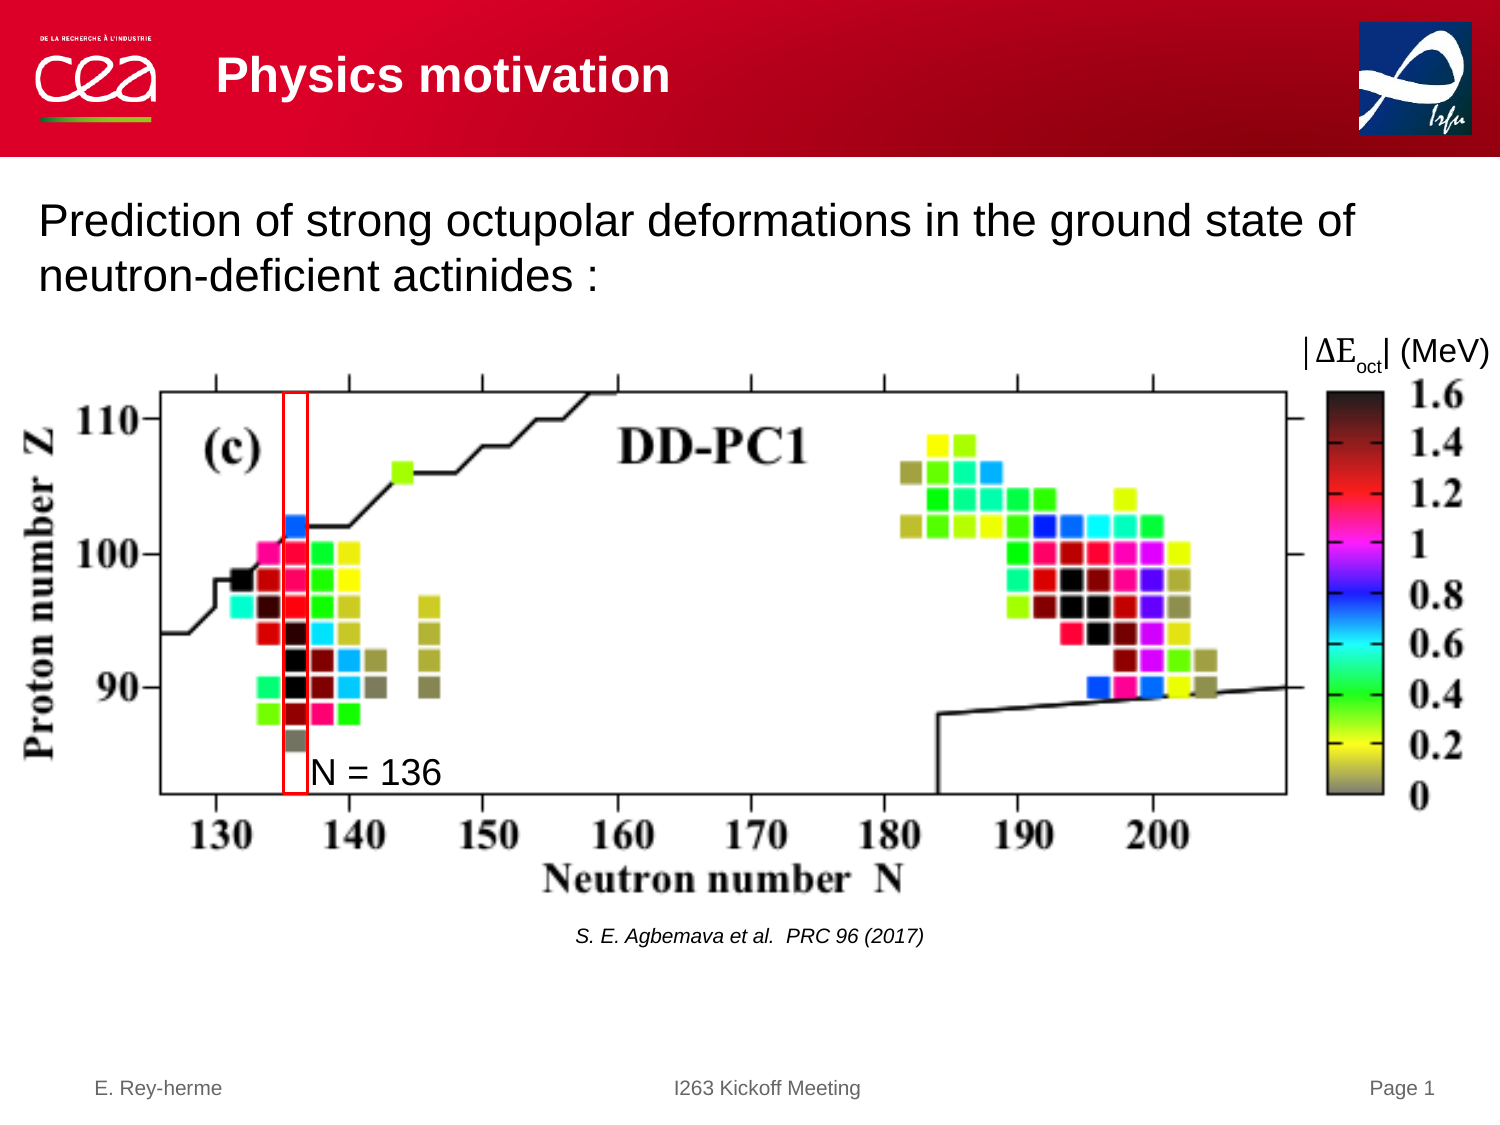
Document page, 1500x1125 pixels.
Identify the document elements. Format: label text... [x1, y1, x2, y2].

text_box Prediction of strong octupolar deformations in the ground state of neutron-deficient actinides : [23, 183, 1394, 301]
text_box Page 1 [1309, 1060, 1435, 1114]
text_box S. E. Agbemava et al. PRC 96 (2017) [0, 915, 1500, 957]
picture [5, 360, 1499, 910]
text_box N = 136 [295, 744, 461, 804]
text_box I263 Kickoff Meeting [428, 1060, 1107, 1114]
text_box |ΔEoct| (MeV) [1263, 321, 1500, 473]
text_box E. Rey-herme [94, 1060, 428, 1114]
picture [0, 0, 1500, 157]
text_box Physics motivation [200, 35, 1346, 111]
